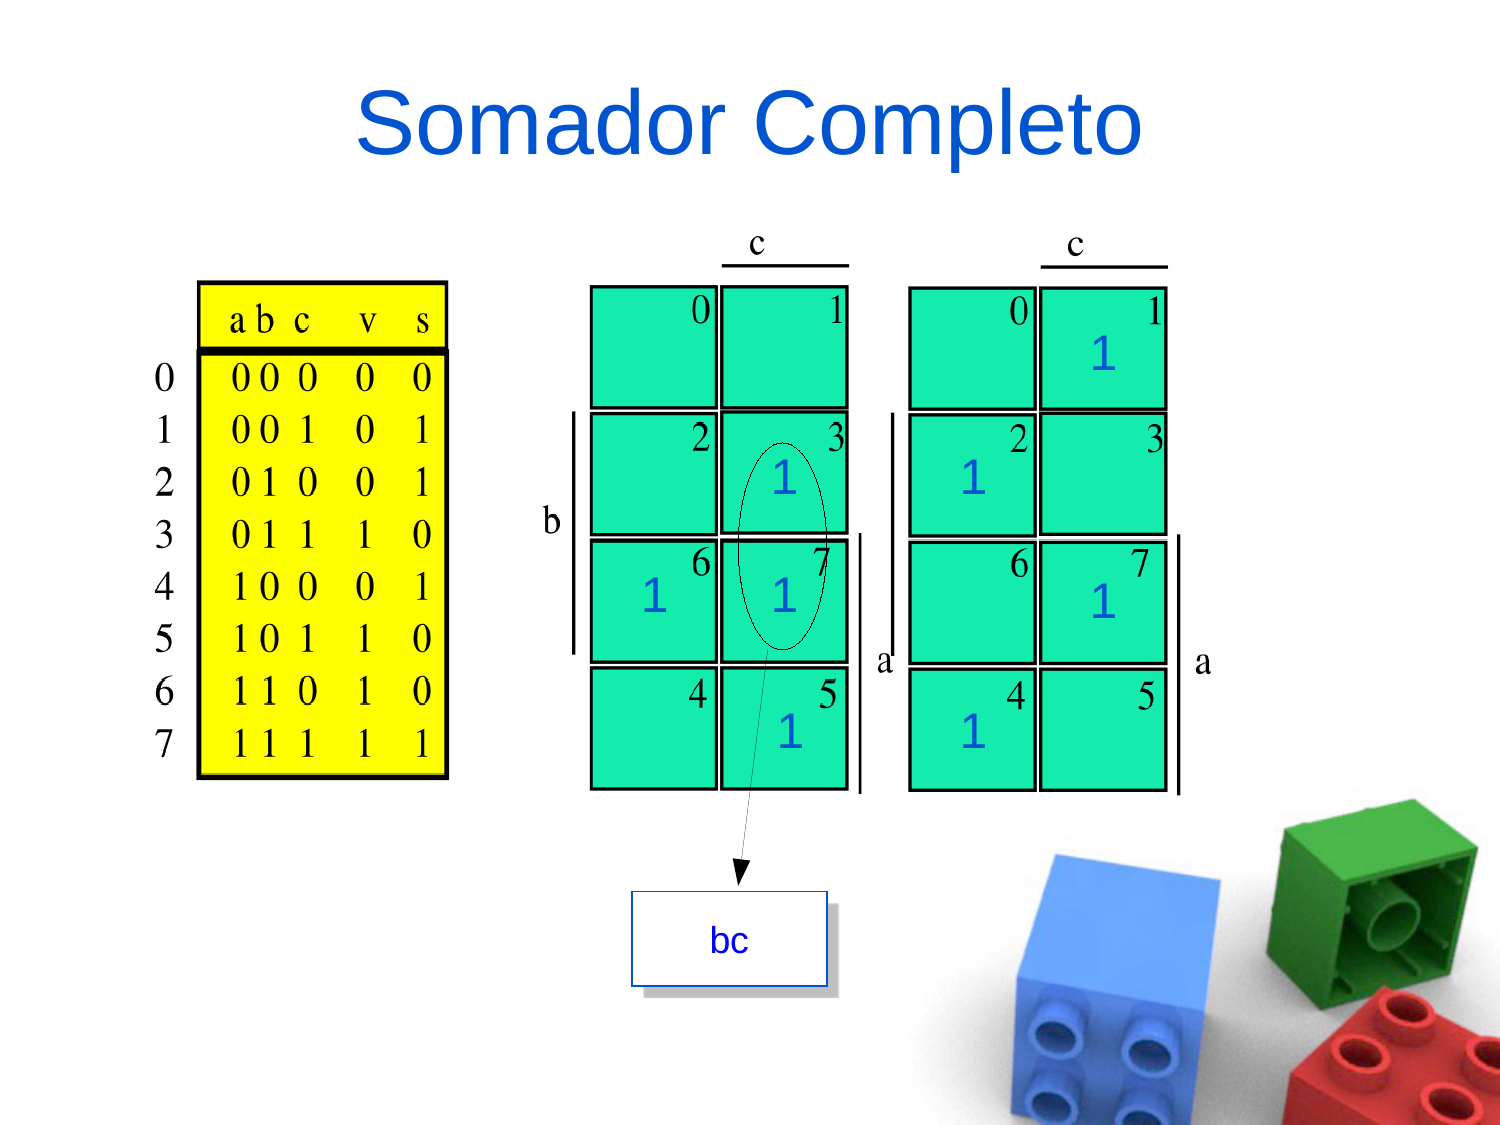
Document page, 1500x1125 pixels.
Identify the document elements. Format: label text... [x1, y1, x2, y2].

text_box 1 [1074, 561, 1133, 636]
text_box 1 [755, 555, 814, 631]
picture [155, 187, 1500, 1125]
text_box 1 [944, 691, 1003, 766]
text_box 1 [625, 555, 684, 631]
text_box 1 [761, 691, 820, 766]
title Somador Completo [112, 4, 1388, 241]
text_box bc [631, 891, 827, 987]
text_box 1 [755, 437, 814, 512]
text_box 1 [1074, 313, 1133, 388]
text_box 1 [944, 437, 1003, 512]
